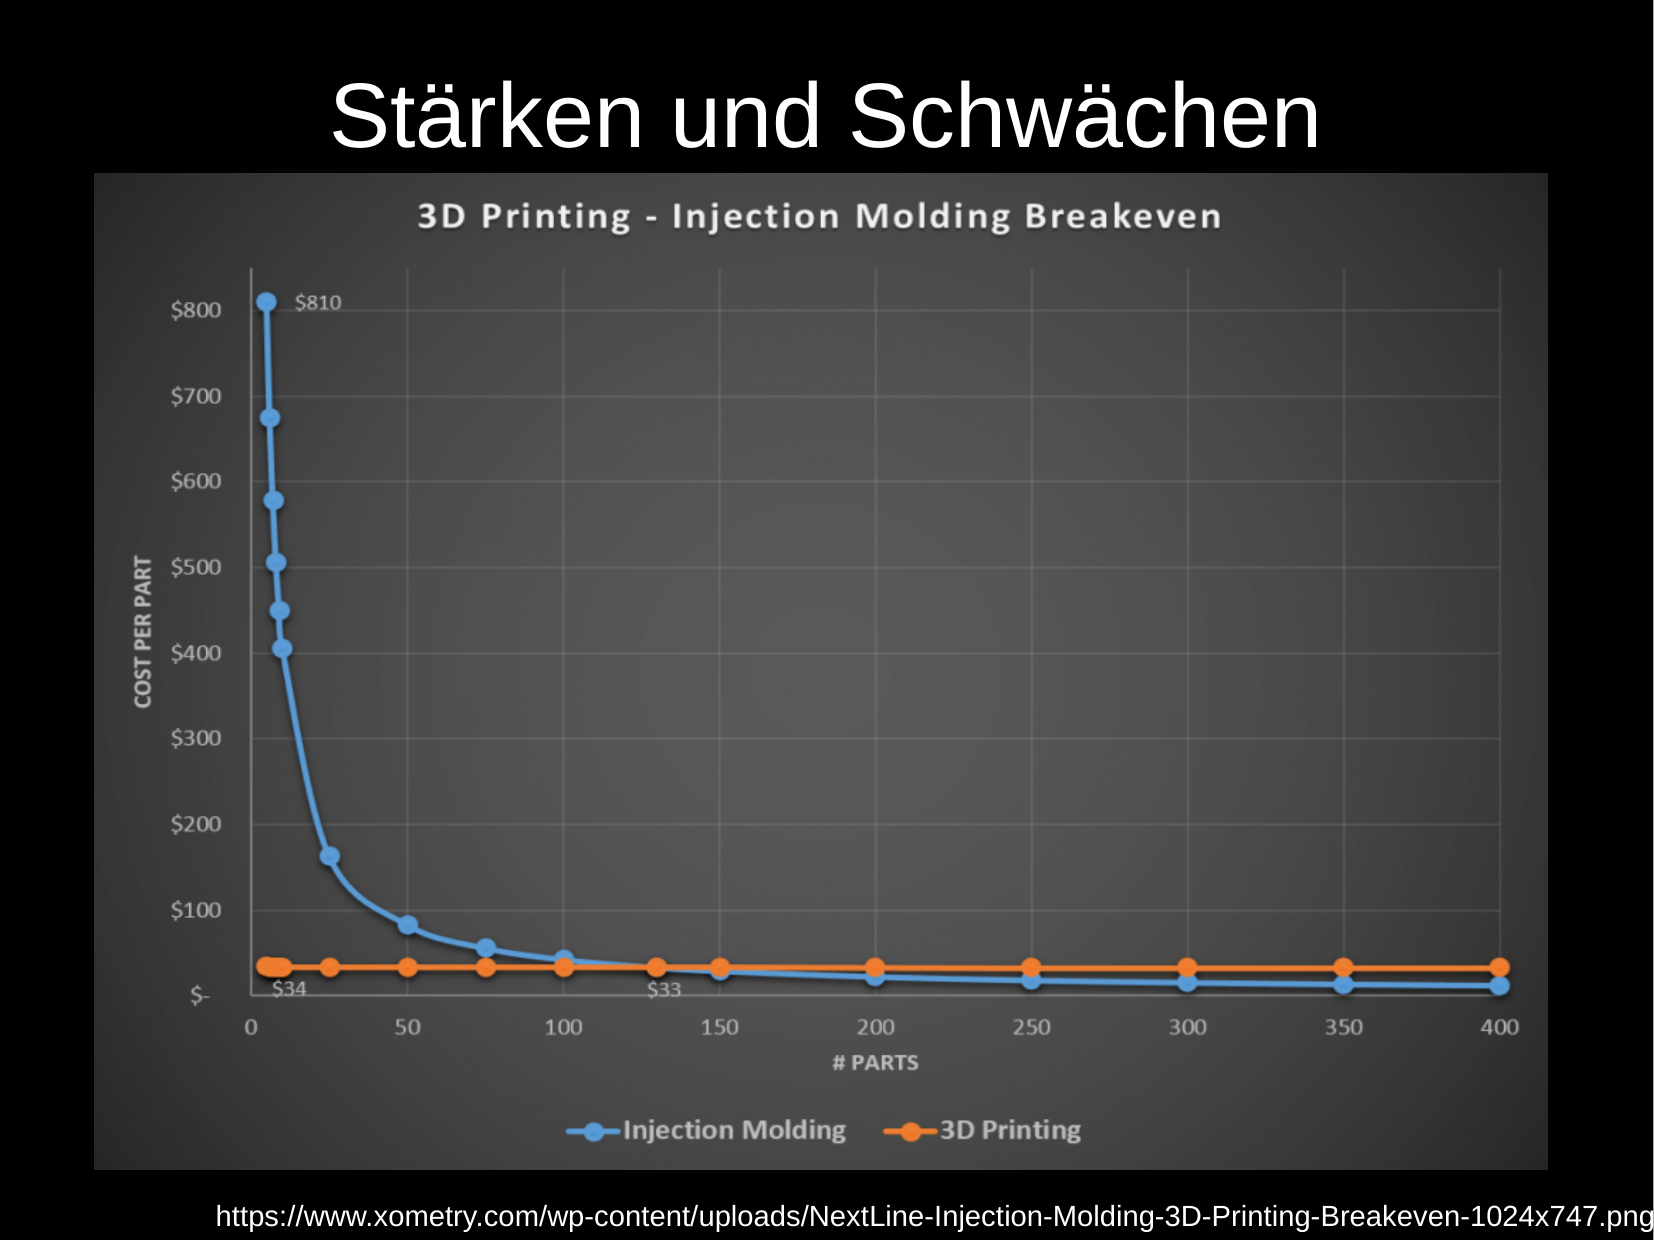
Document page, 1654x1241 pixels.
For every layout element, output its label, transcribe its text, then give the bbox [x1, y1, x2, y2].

picture [94, 173, 1548, 1170]
text_box Teuer und langsam für größere Mengen [1548, 532, 1556, 660]
title Stärken und Schwächen [82, 11, 1571, 219]
text_box https://www.xometry.com/wp-content/uploads/NextLine-Injection-Molding-3D-Printing-Breakeven-1024x747.png [200, 1192, 1654, 1241]
